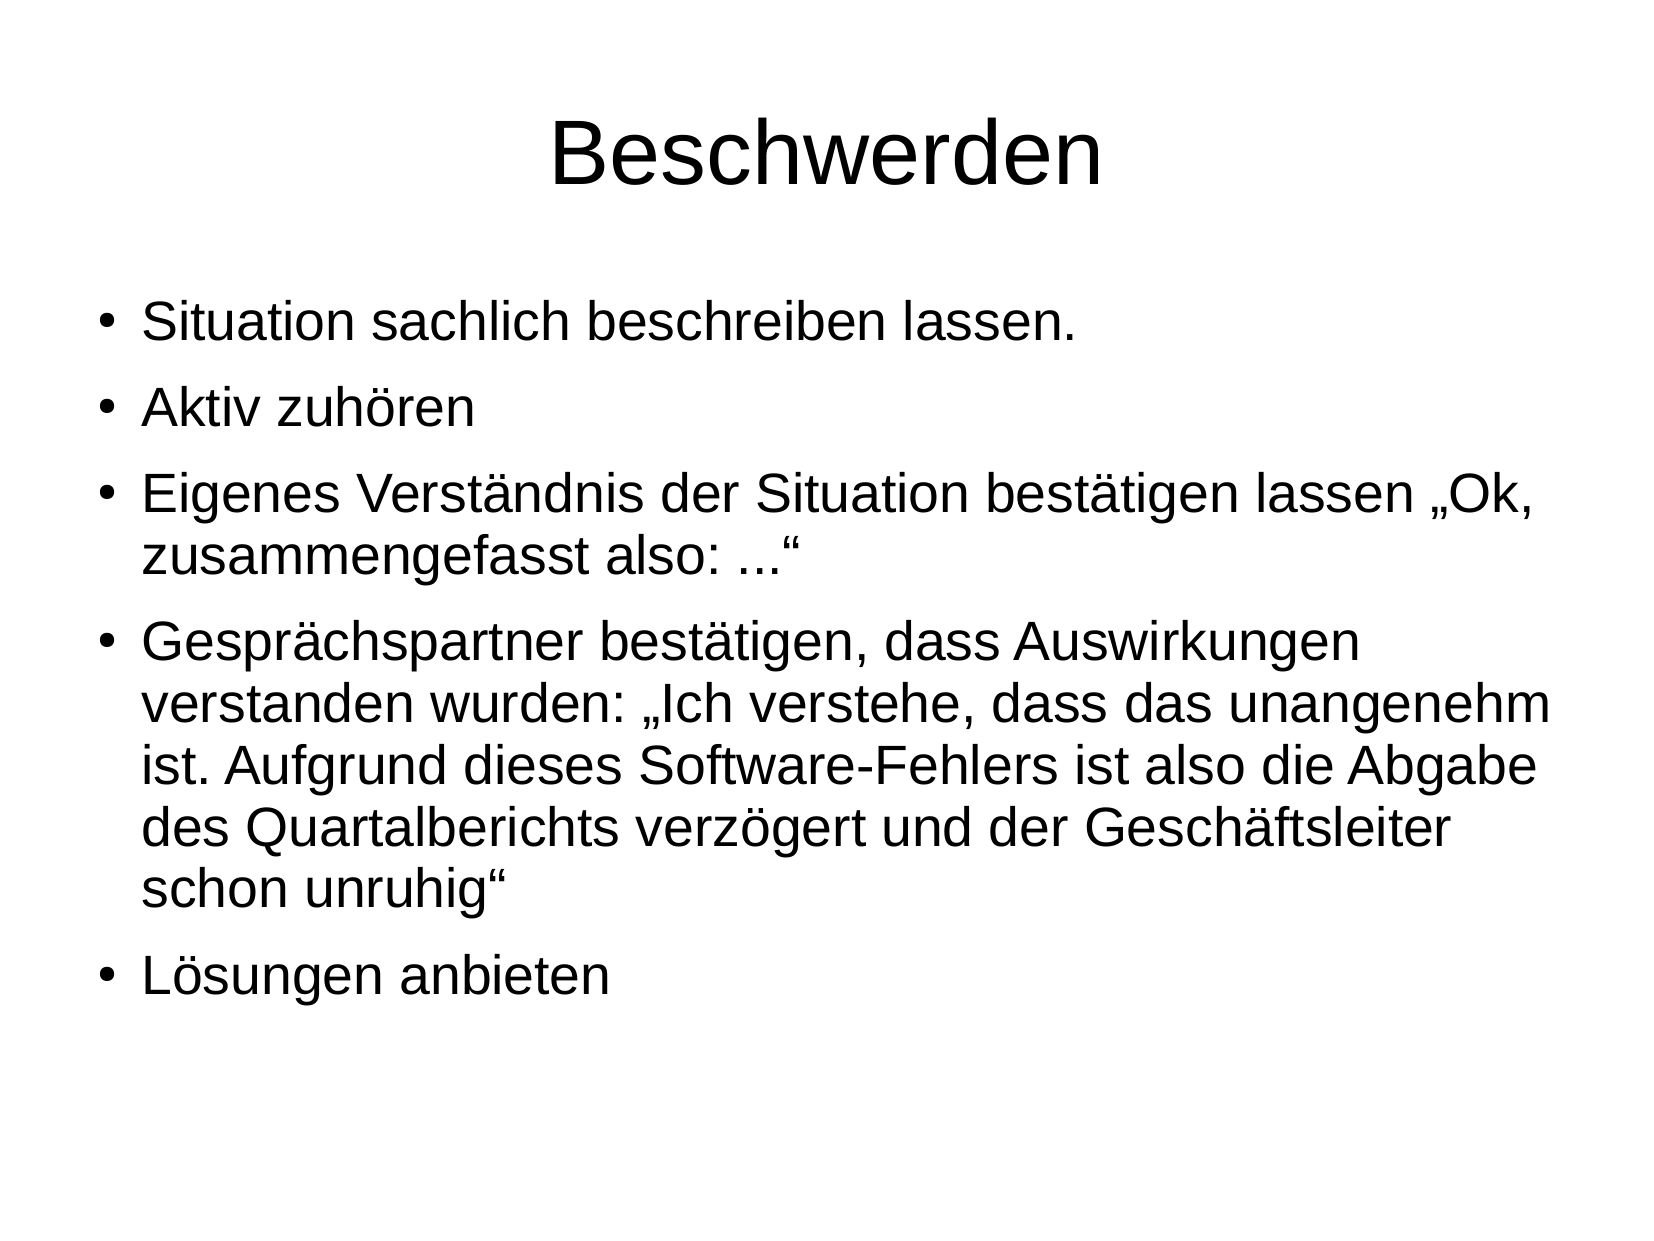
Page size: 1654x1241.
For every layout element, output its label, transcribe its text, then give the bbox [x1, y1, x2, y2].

list Situation sachlich beschreiben lassen. Aktiv zuhören Eigenes Verständnis der Situation bestätigen lassen „Ok, zusammengefasst also: ...“ Gesprächspartner bestätigen, dass Auswirkungen verstanden wurden: „Ich verstehe, dass das unangenehm ist. Aufgrund dieses Software-Fehlers ist also die Abgabe des Quartalberichts verzögert und der Geschäftsleiter schon unruhig“ Lösungen anbieten [82, 290, 1571, 1010]
title Beschwerden [82, 49, 1571, 257]
